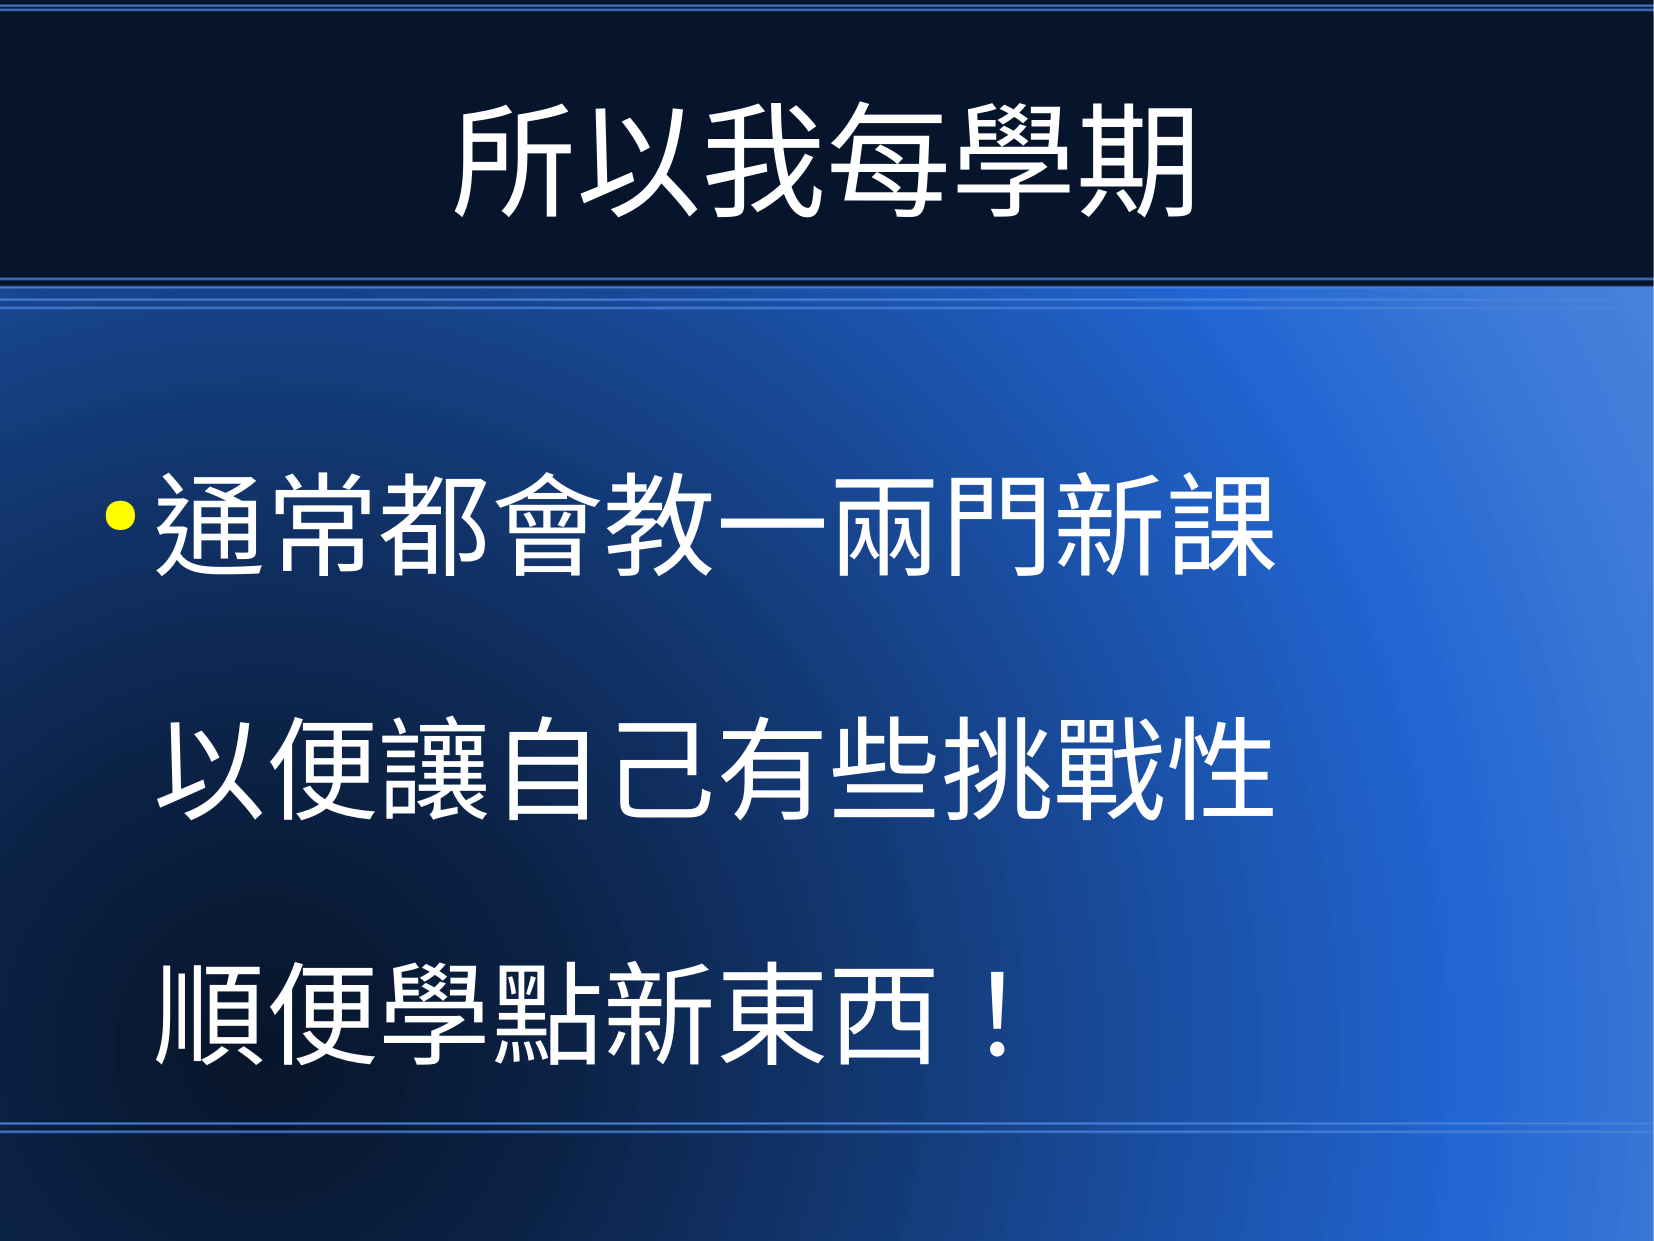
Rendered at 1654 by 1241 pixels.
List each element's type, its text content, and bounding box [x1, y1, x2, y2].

title 所以我每學期 [82, 49, 1571, 257]
picture [0, 0, 1654, 1241]
list 通常都會教一兩門新課 以便讓自己有些挑戰性 順便學點新東西！ [82, 355, 1571, 1241]
